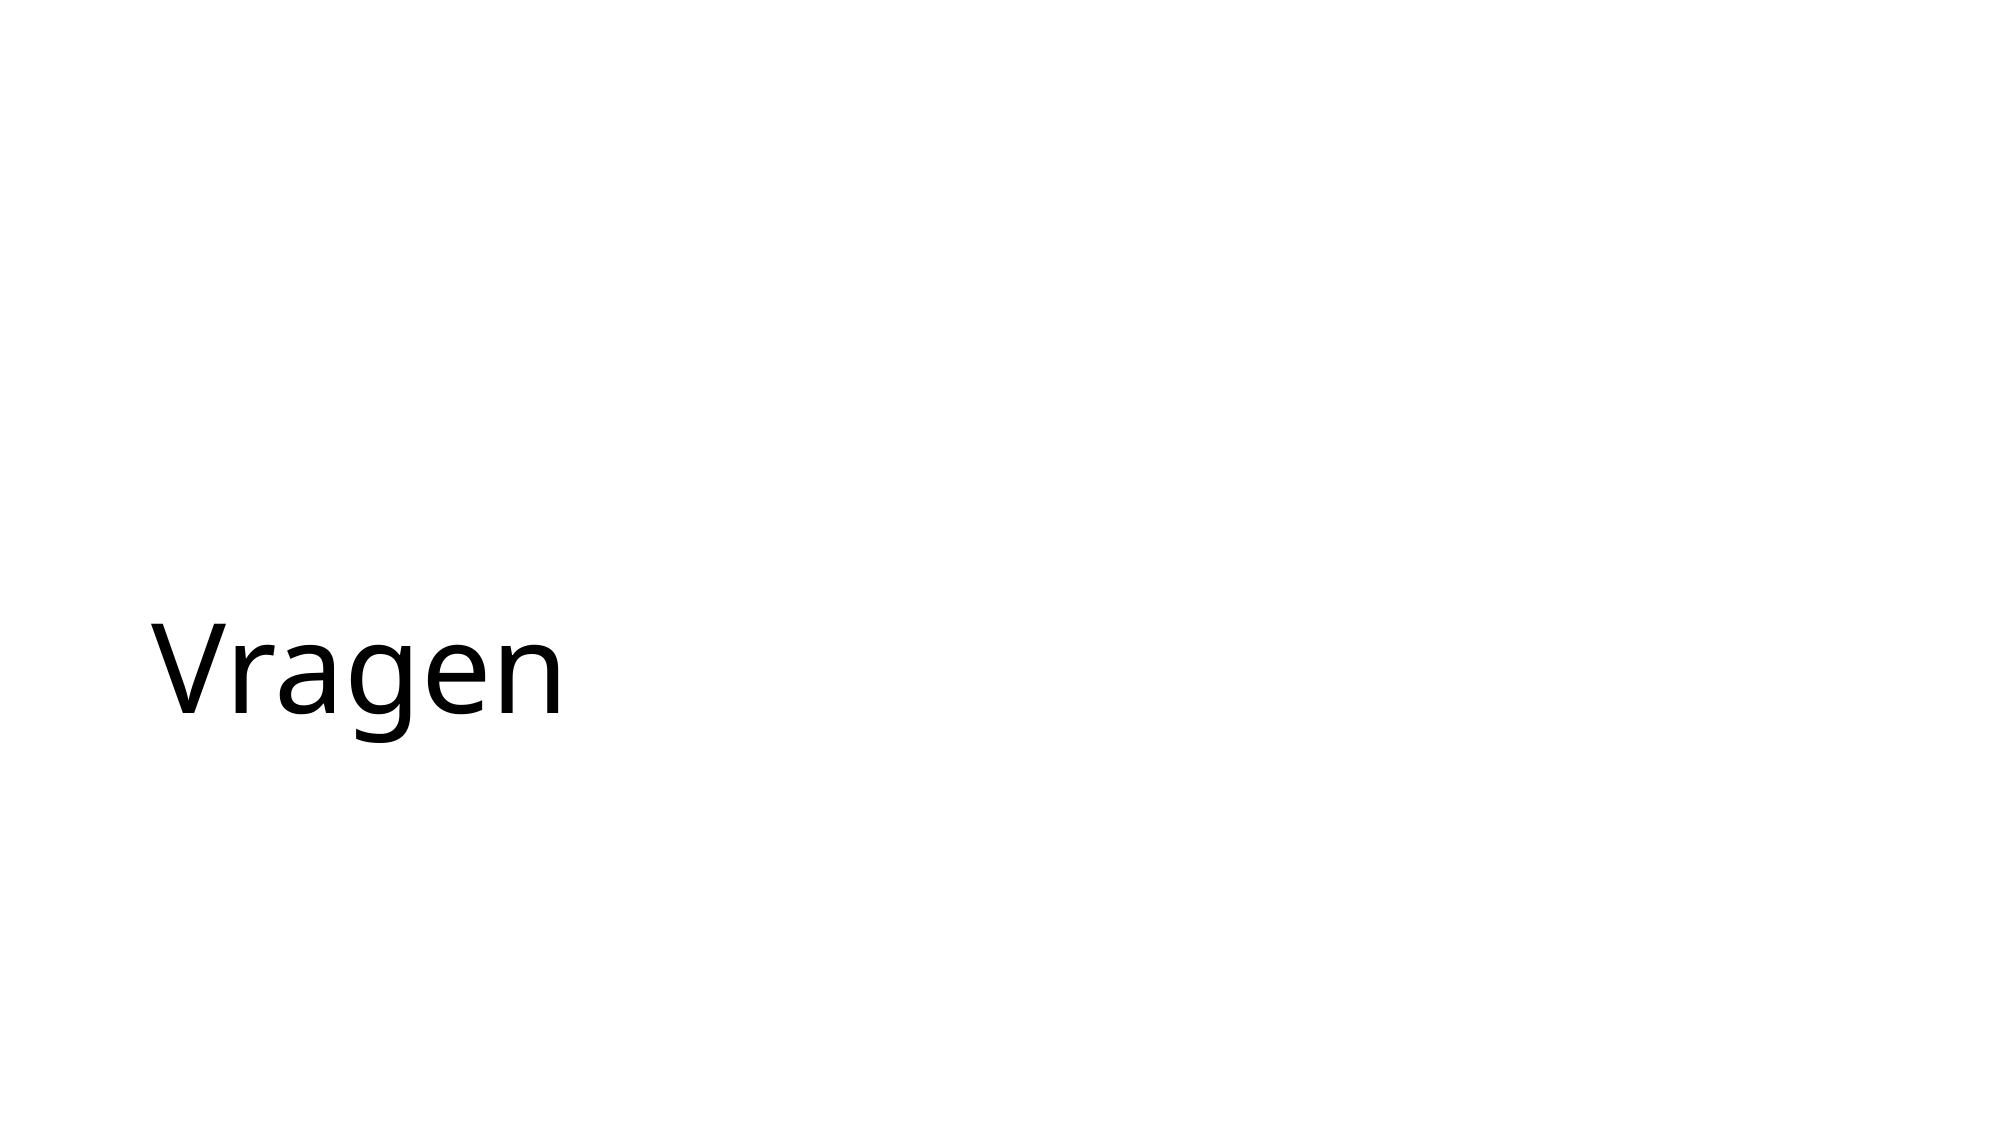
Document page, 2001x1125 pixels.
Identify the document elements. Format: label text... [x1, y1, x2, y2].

title Vragen [136, 280, 1862, 749]
